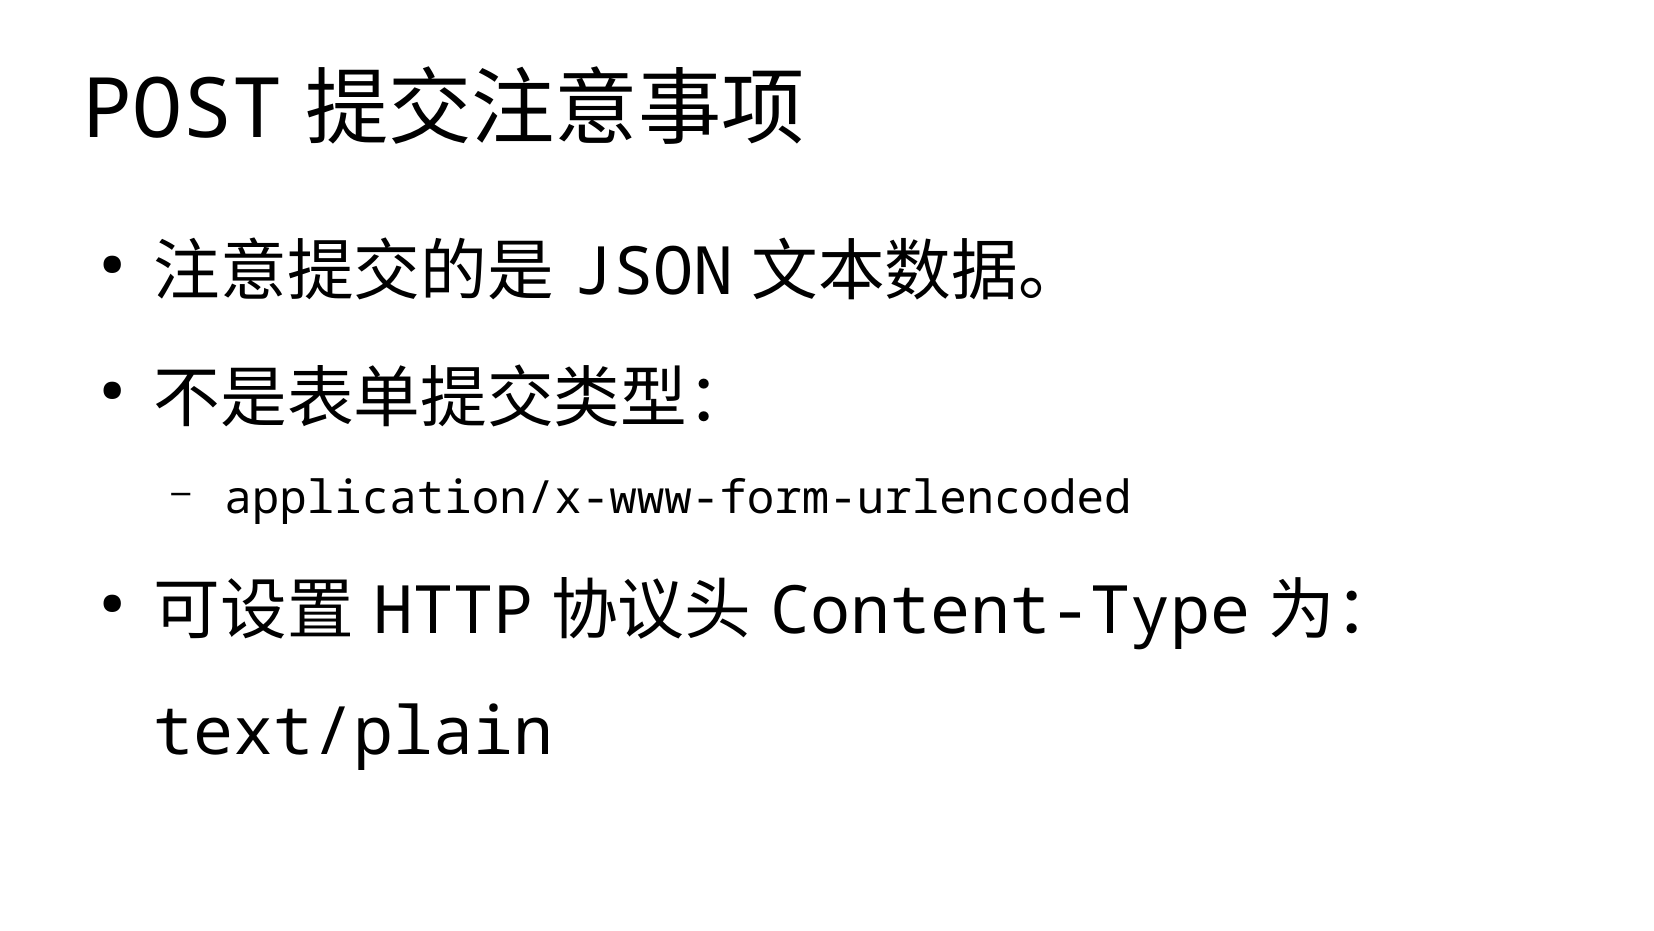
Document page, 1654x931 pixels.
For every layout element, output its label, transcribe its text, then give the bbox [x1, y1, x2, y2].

list 注意提交的是JSON文本数据。 不是表单提交类型： application/x-www-form-urlencoded 可设置HTTP协议头Content-Type为： text/plain [82, 217, 1571, 863]
title POST提交注意事项 [82, 37, 1571, 166]
